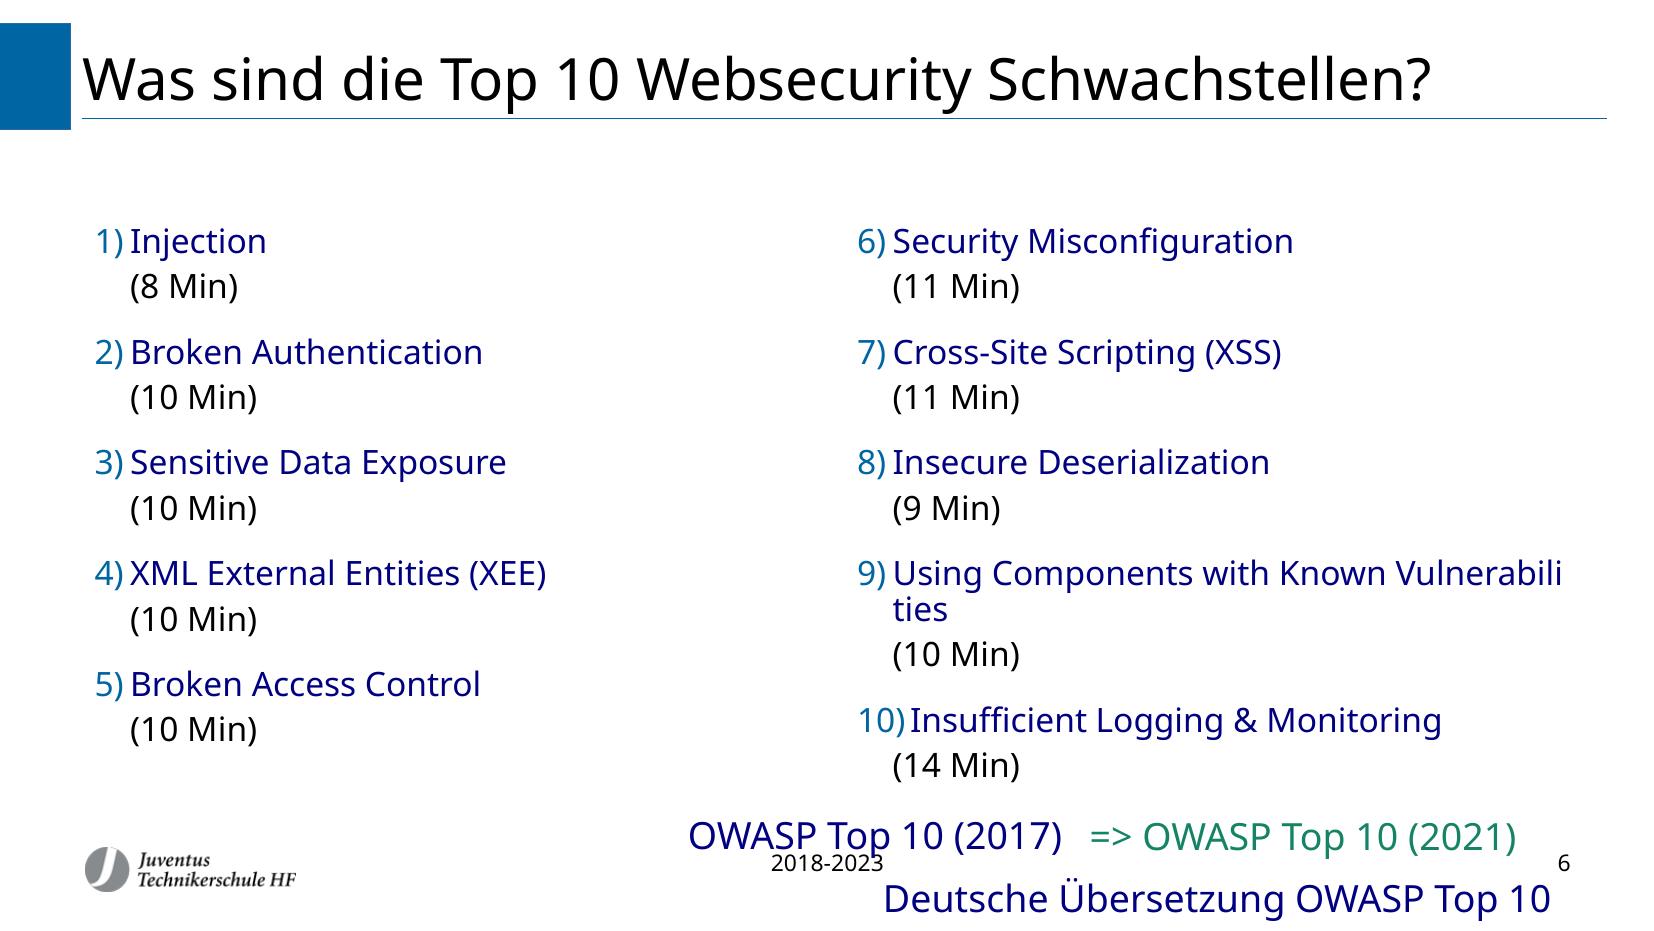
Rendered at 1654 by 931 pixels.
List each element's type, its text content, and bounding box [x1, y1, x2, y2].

title Was sind die Top 10 Websecurity Schwachstellen? [82, 37, 1571, 119]
list Injection (8 Min) Broken Authentication (10 Min) Sensitive Data Exposure (10 Min) XML External Entities (XEE) (10 Min) Broken Access Control (10 Min) [82, 217, 809, 758]
text_box Deutsche Übersetzung OWASP Top 10 [868, 864, 1540, 925]
list Security Misconfiguration (11 Min) Cross-Site Scripting (XSS) (11 Min) Insecure Deserialization (9 Min) Using Components with Known Vulnerabilities(10 Min) Insufficient Logging & Monitoring (14 Min) [845, 217, 1572, 758]
picture [85, 847, 296, 892]
text_box => OWASP Top 10 (2021) [1074, 803, 1607, 865]
text_box OWASP Top 10 (2017) [673, 802, 1075, 863]
